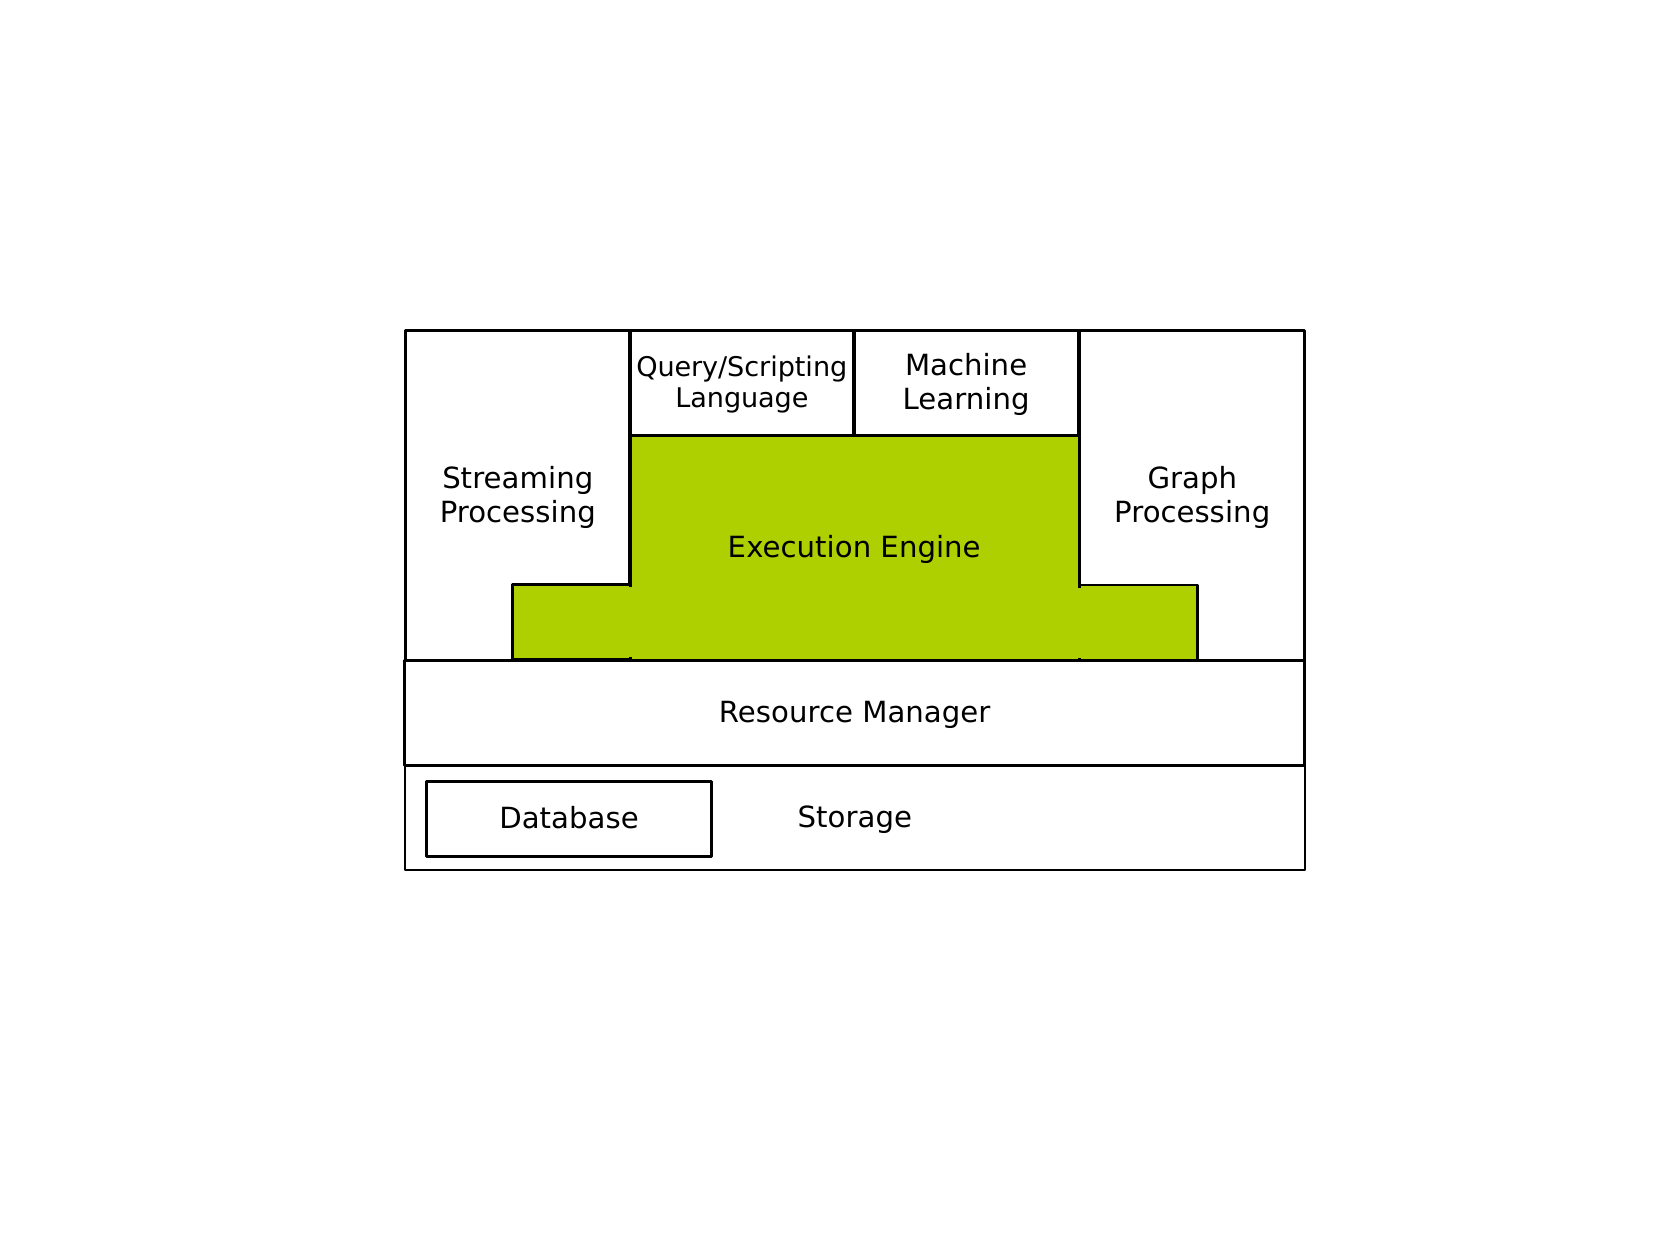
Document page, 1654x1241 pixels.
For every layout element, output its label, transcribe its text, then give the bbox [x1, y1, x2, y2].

text_box [1079, 585, 1198, 661]
text_box Storage [405, 765, 1306, 871]
text_box Machine Learning [853, 330, 1079, 436]
text_box Execution Engine [631, 436, 1079, 661]
text_box Graph Processing [1079, 330, 1305, 661]
text_box [512, 584, 631, 660]
text_box Resource Manager [404, 660, 1305, 766]
text_box Database [426, 781, 712, 857]
text_box Streaming Processing [405, 330, 631, 661]
text_box Query/Scripting Language [631, 330, 853, 436]
